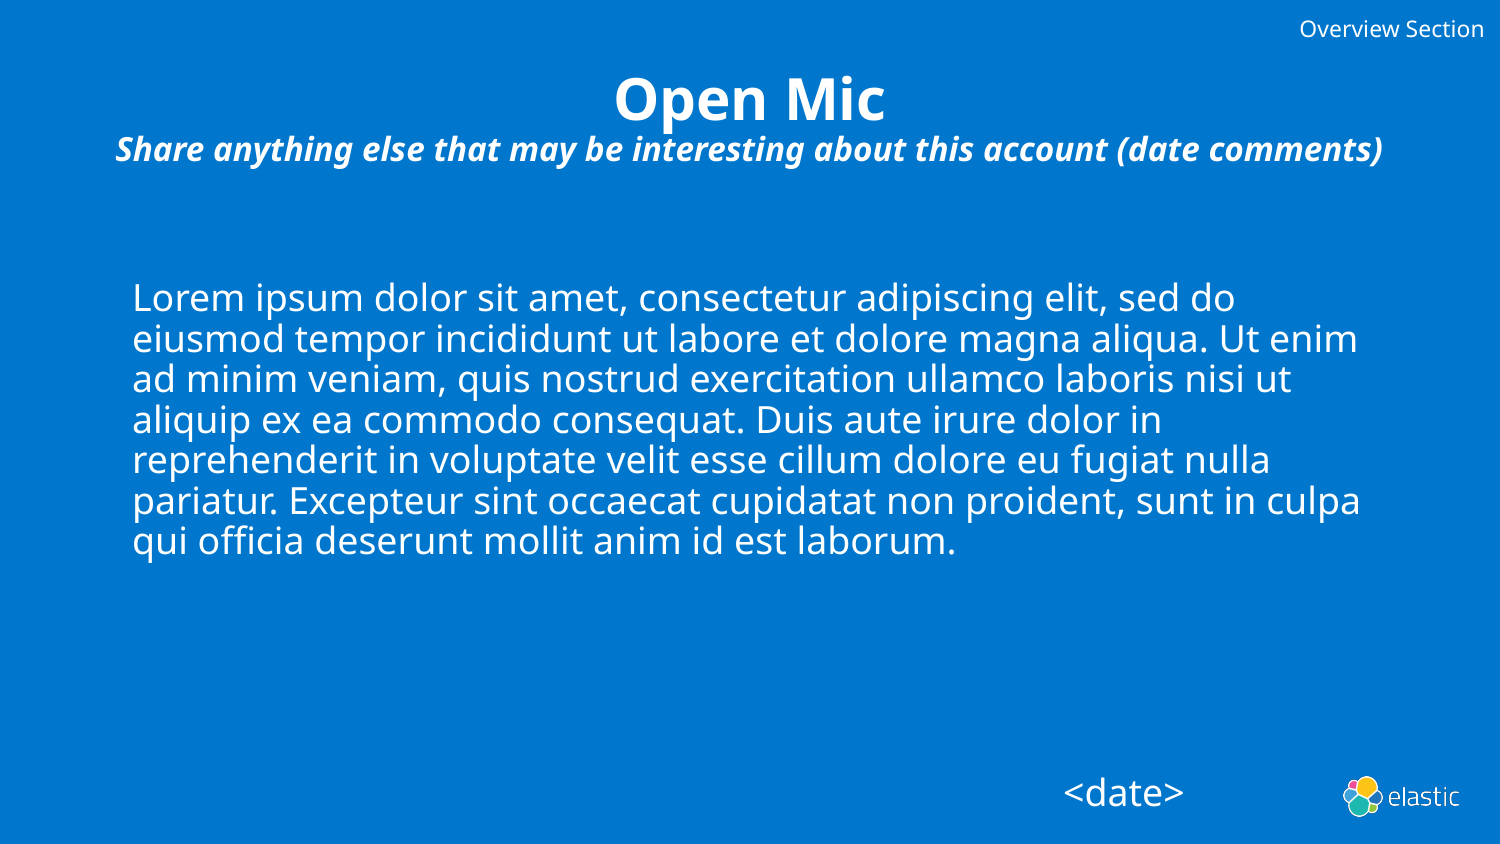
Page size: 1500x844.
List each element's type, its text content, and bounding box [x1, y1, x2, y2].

title Open Mic Share anything else that may be interesting about this account (date comments) [75, 62, 1425, 210]
list Lorem ipsum dolor sit amet, consectetur adipiscing elit, sed do eiusmod tempor incididunt ut labore et dolore magna aliqua. Ut enim ad minim veniam, quis nostrud exercitation ullamco laboris nisi ut aliquip ex ea commodo consequat. Duis aute irure dolor in reprehenderit in voluptate velit esse cillum dolore eu fugiat nulla pariatur. Excepteur sint occaecat cupidatat non proident, sunt in culpa qui officia deserunt mollit anim id est laborum. [117, 271, 1383, 731]
picture [1343, 776, 1459, 817]
text_box Overview Section [1252, 0, 1500, 55]
text_box <date> [1048, 753, 1318, 821]
